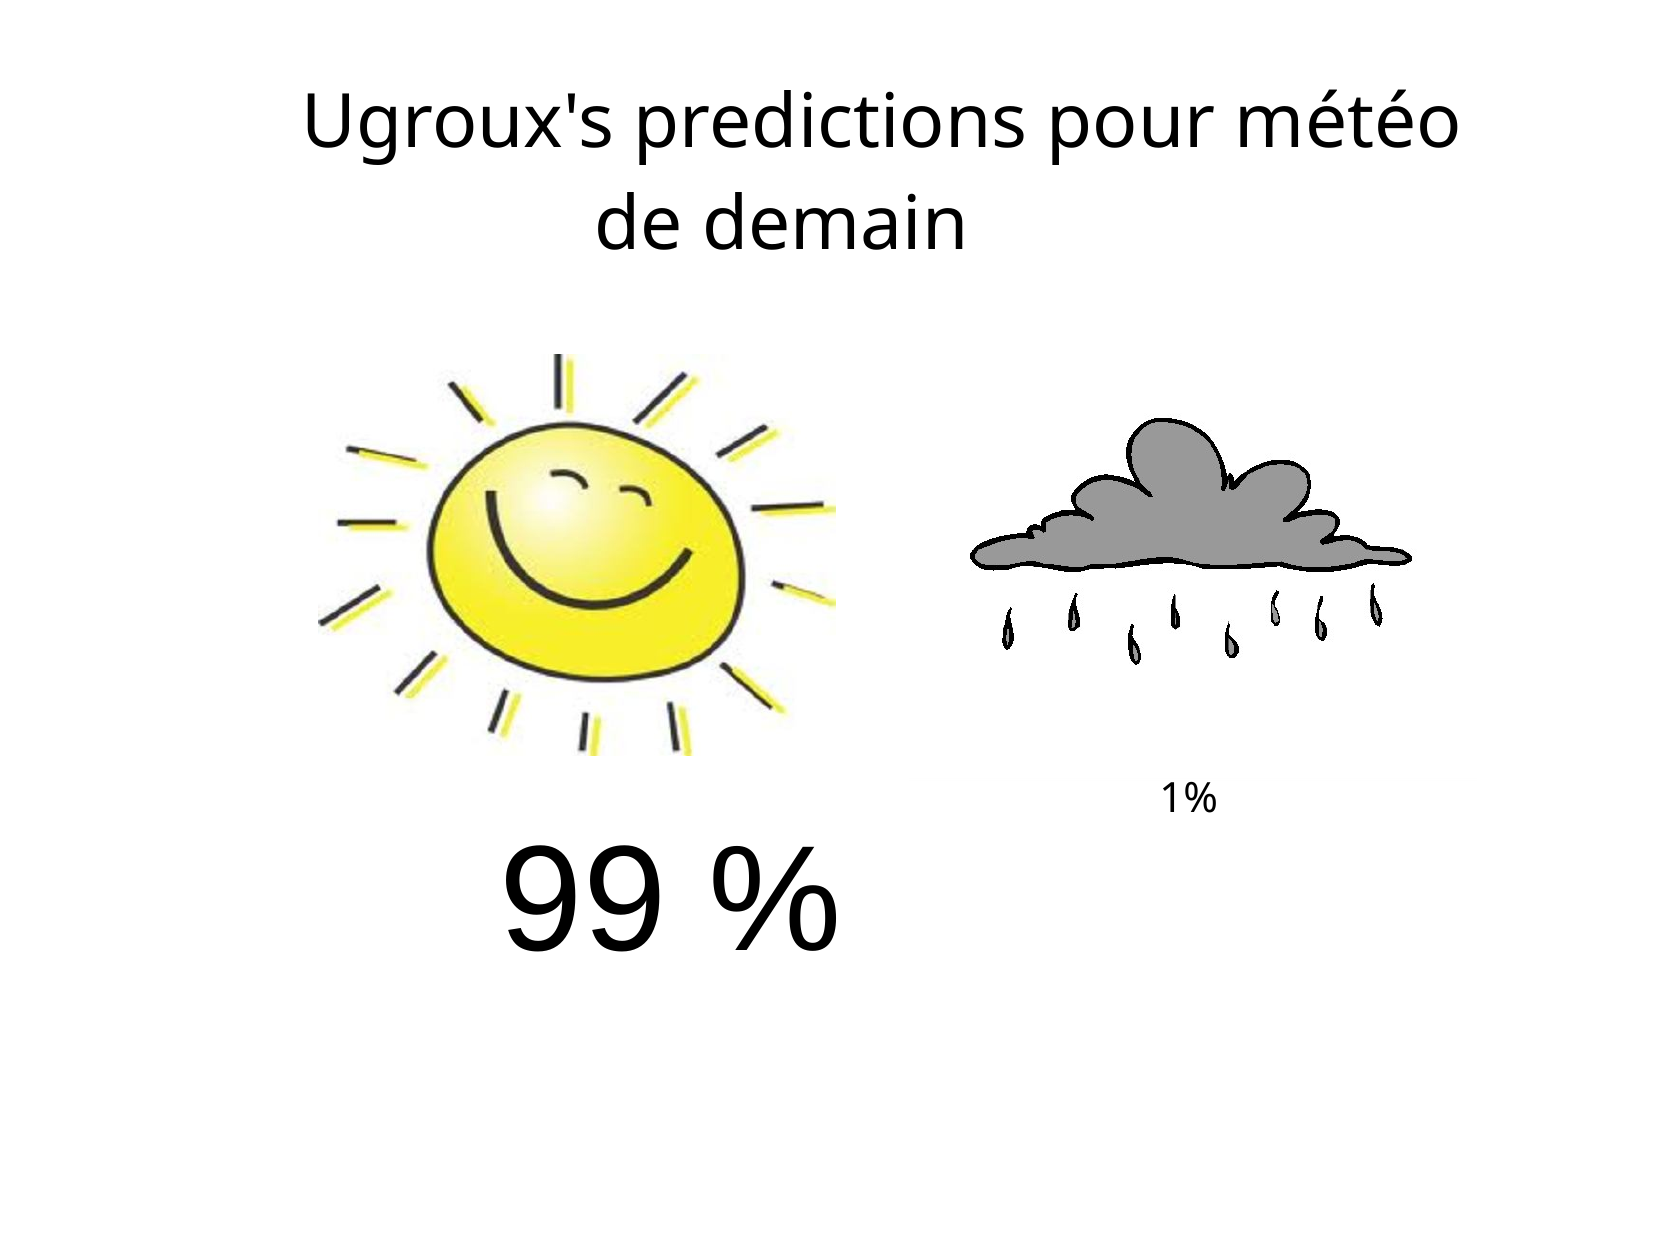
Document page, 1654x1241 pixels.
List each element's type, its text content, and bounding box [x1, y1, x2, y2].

picture [318, 354, 836, 756]
picture [909, 318, 1477, 782]
text_box 99 % [401, 807, 898, 1158]
text_box 1% [1133, 760, 1630, 1111]
text_box Ugroux's predictions pour météo de demain [287, 59, 1546, 284]
